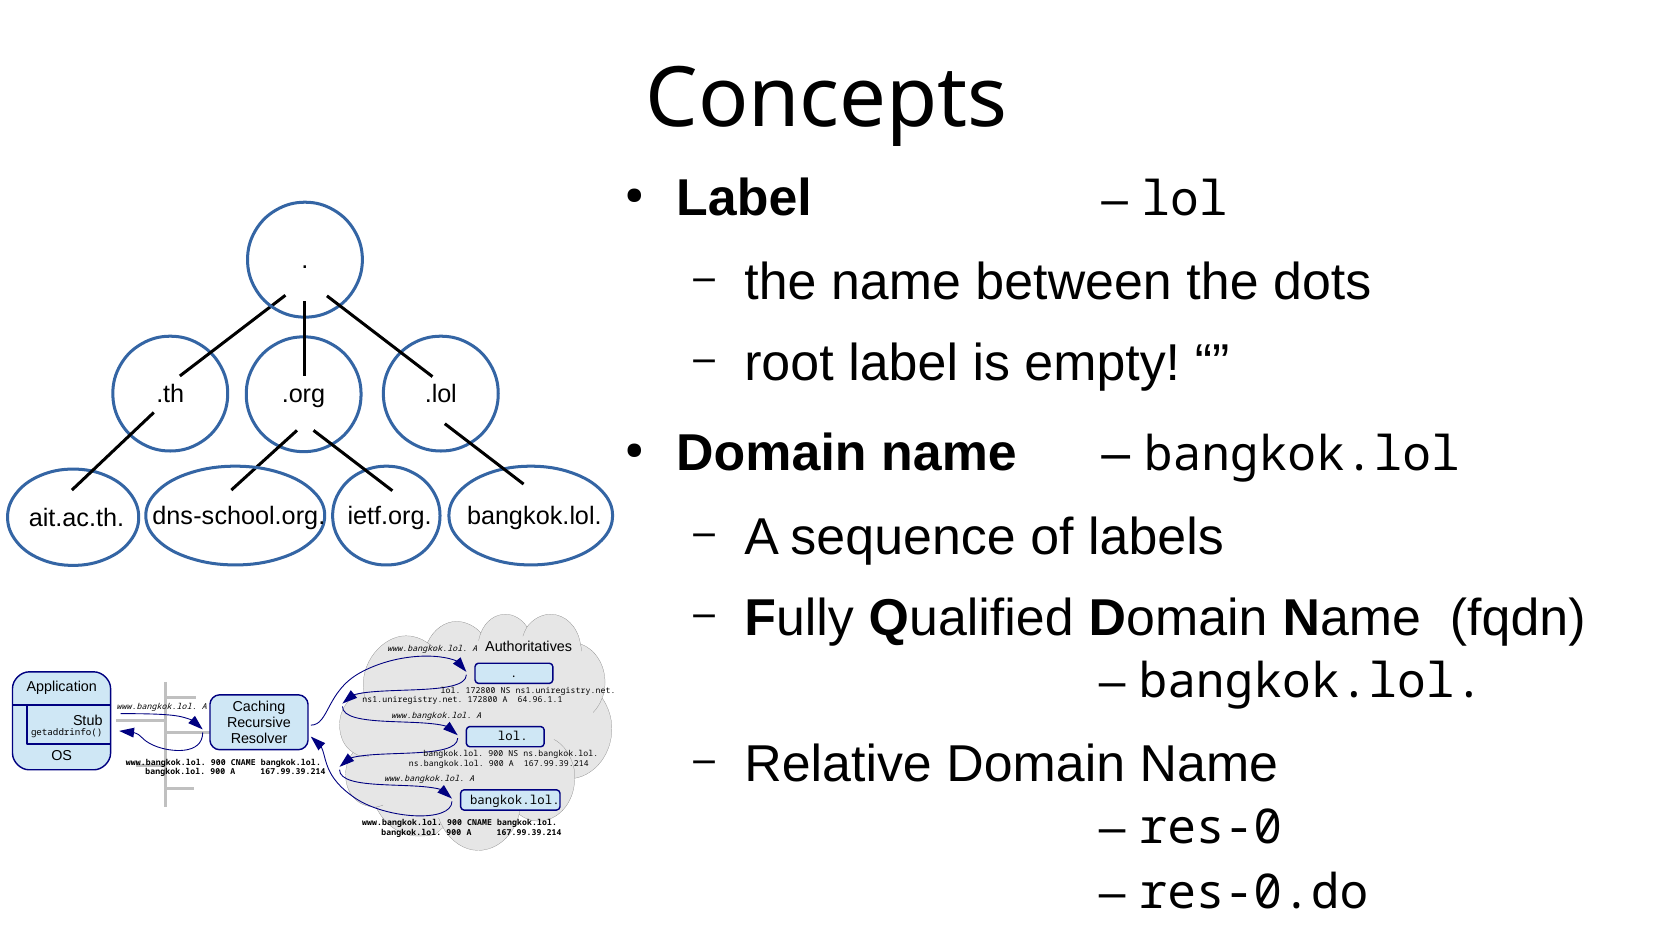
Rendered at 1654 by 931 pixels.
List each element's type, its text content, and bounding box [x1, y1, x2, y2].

picture [11, 614, 616, 851]
picture [6, 200, 615, 567]
list Label – lol the name between the dots root label is empty! “” Domain name – bangkok.lol A sequence of labels Fully Qualified Domain Name (fqdn) – bangkok.lol. Relative Domain Name – res-0 – res-0.do [608, 164, 1654, 931]
title Concepts [82, 37, 1571, 193]
